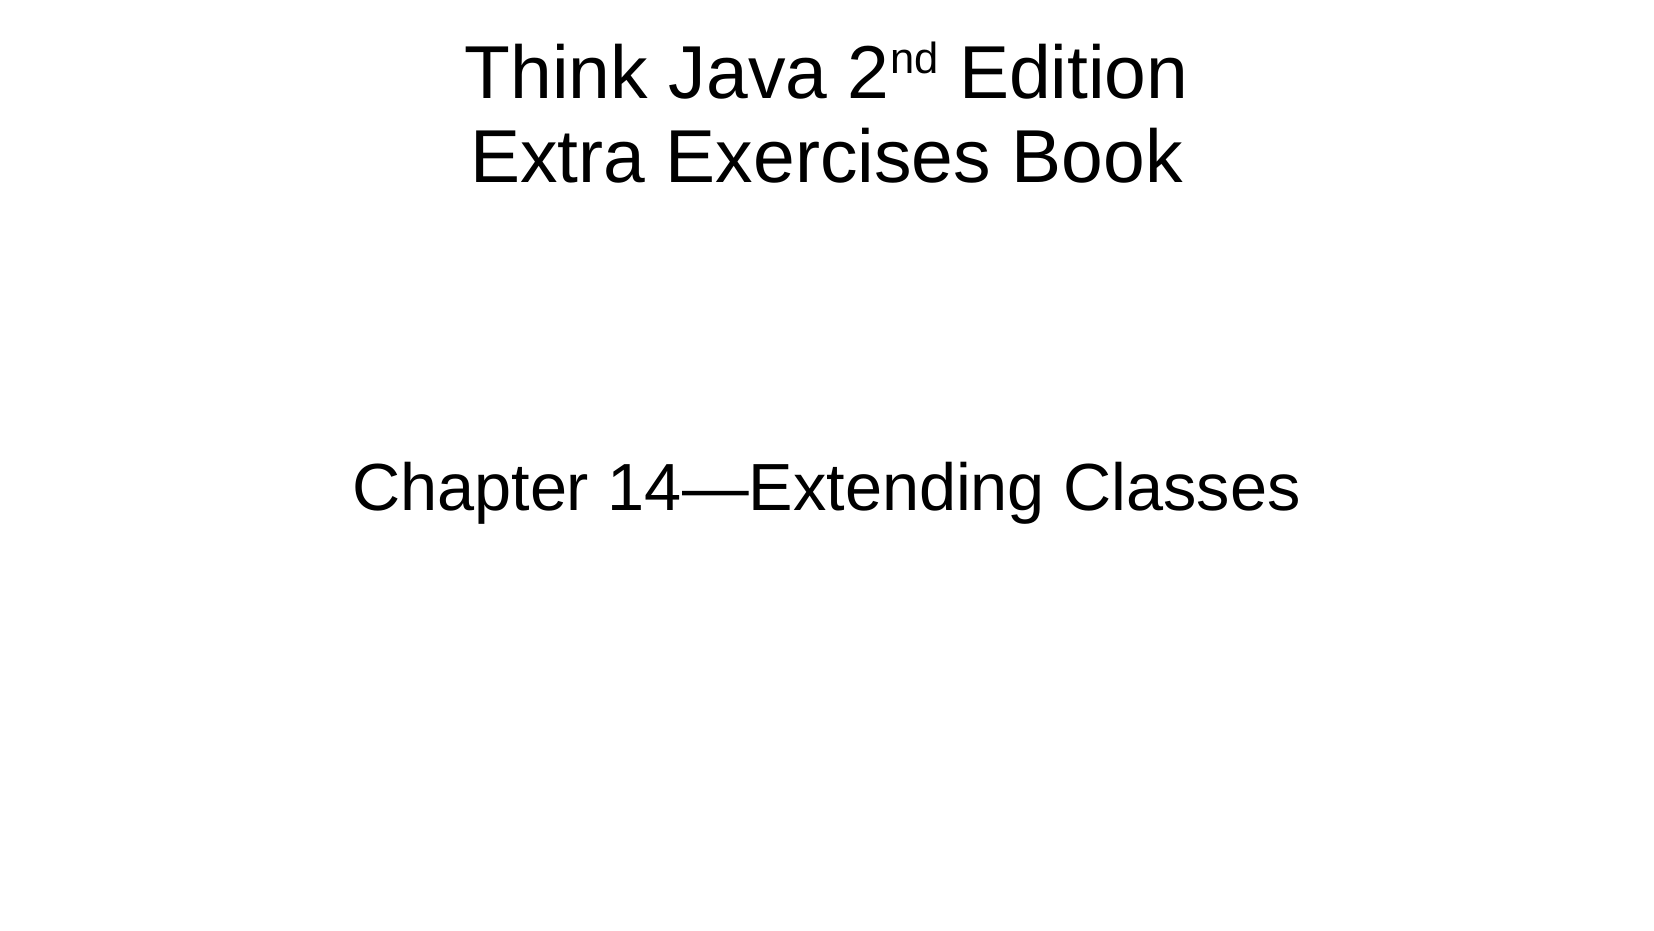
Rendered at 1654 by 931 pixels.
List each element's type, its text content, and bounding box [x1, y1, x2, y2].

subtitle Chapter 14—Extending Classes [82, 217, 1571, 758]
title Think Java 2nd Edition Extra Exercises Book [82, 30, 1571, 199]
